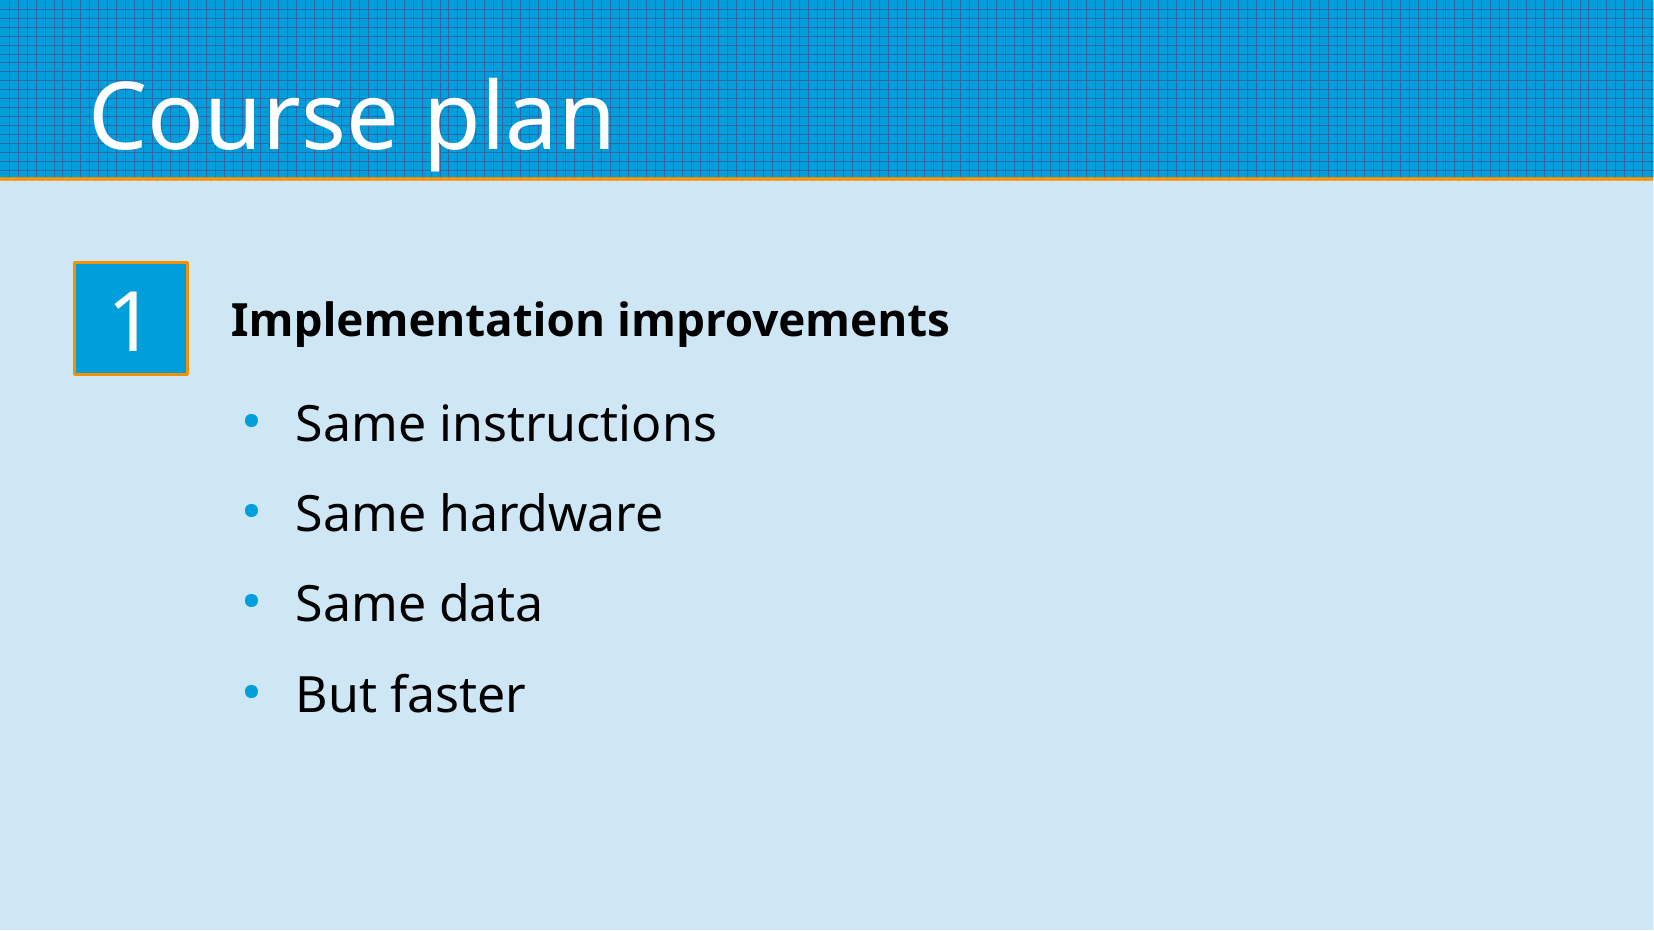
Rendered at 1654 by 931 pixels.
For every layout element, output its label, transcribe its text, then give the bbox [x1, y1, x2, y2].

text_box 1 [74, 262, 188, 375]
title Course plan [88, 14, 1565, 178]
text_box Implementation improvements [225, 263, 1238, 376]
list Same instructions Same hardware Same data But faster [225, 387, 1463, 788]
